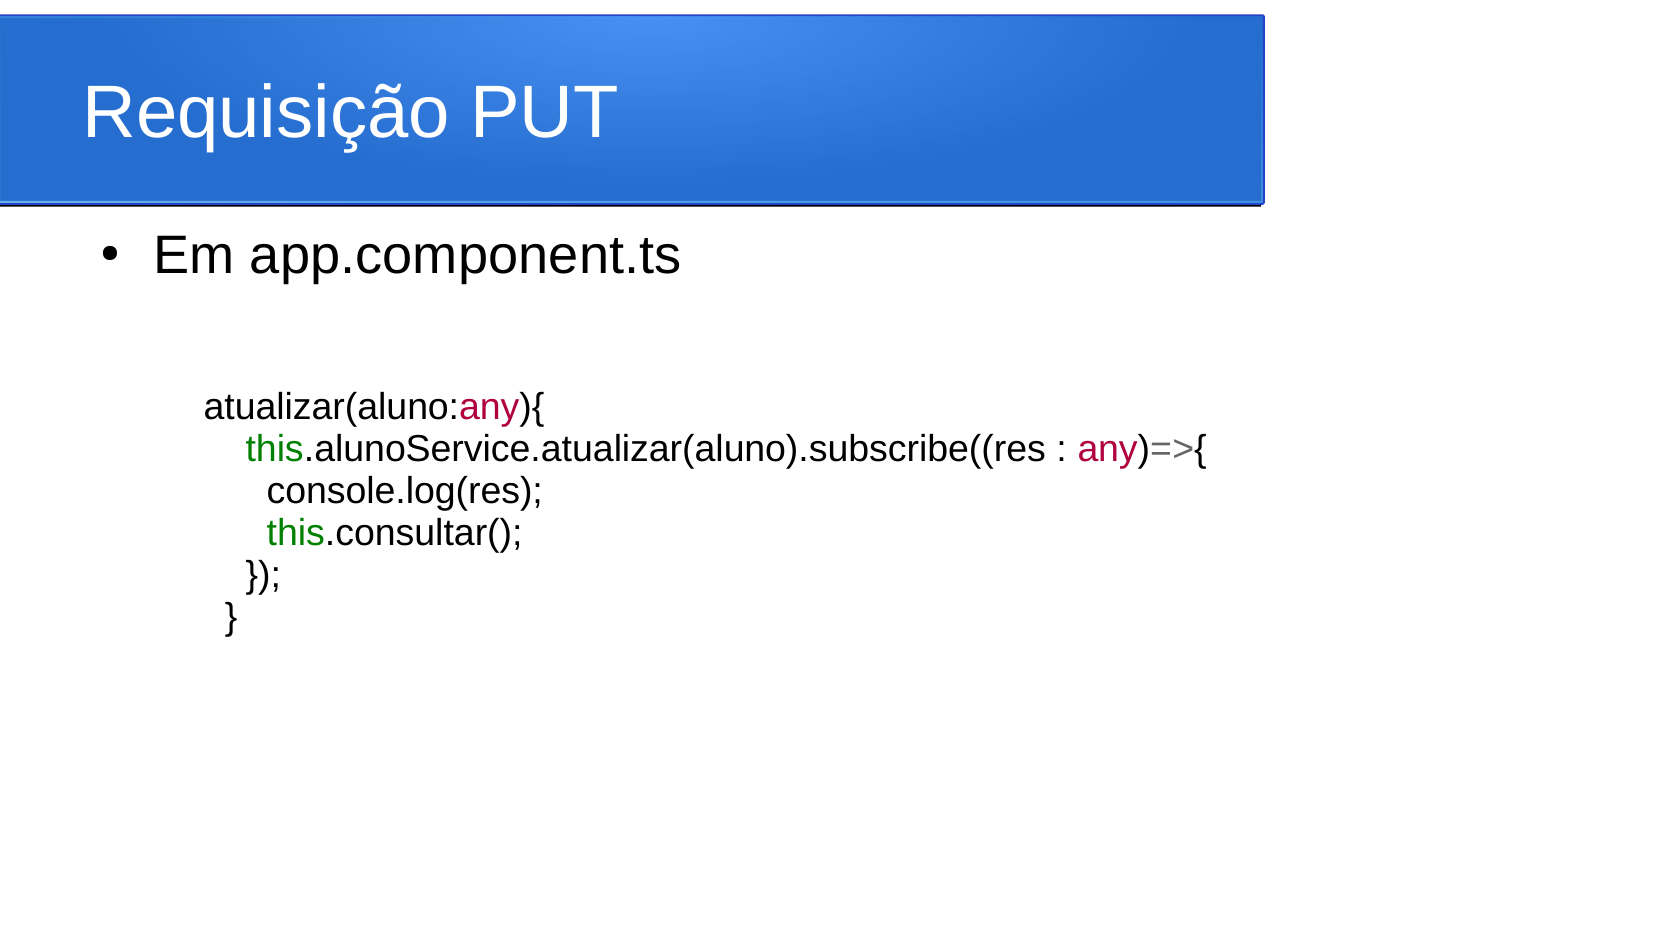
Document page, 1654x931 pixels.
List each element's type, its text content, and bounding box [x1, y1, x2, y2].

text_box atualizar(aluno:any){ this.alunoService.atualizar(aluno).subscribe((res : any)=>{ console.log(res); this.consultar(); }); } [188, 378, 1359, 645]
title Requisição PUT [82, 35, 1235, 189]
list Em app.component.ts [82, 224, 1571, 764]
